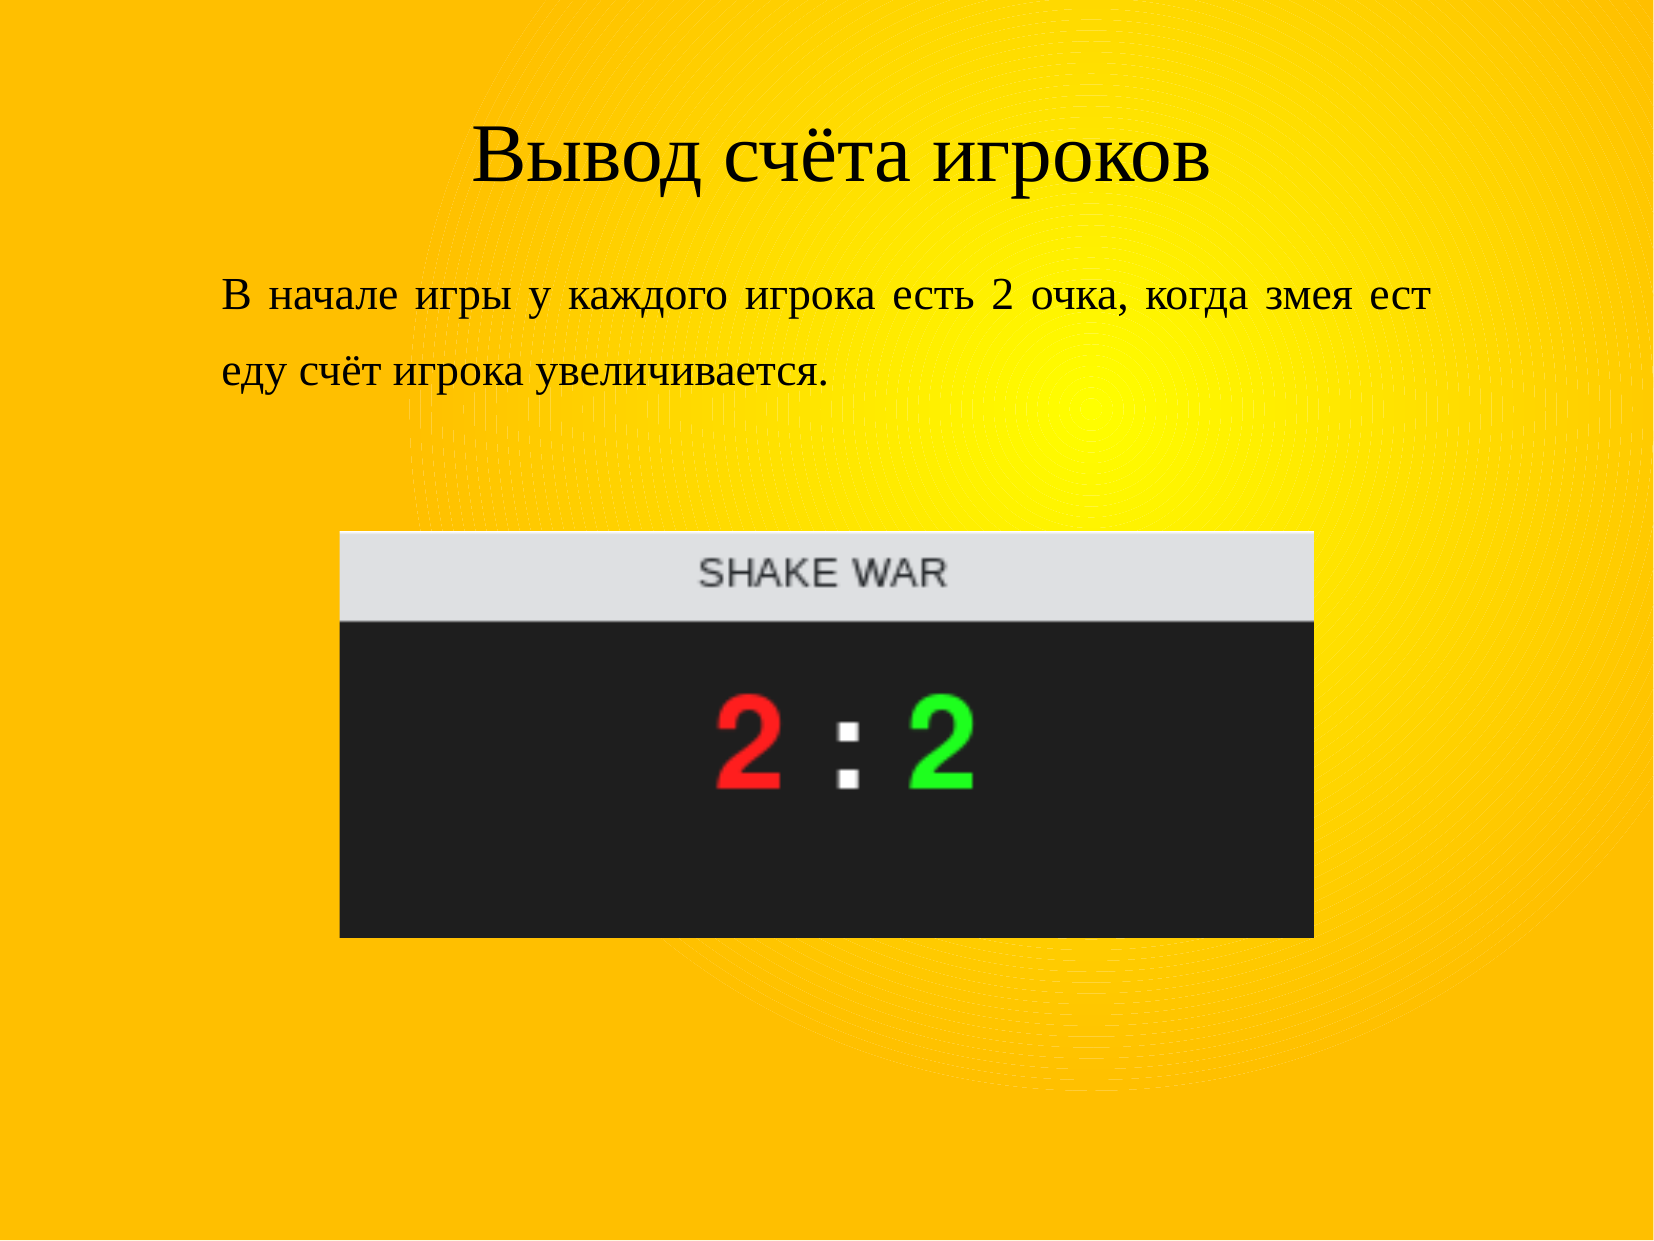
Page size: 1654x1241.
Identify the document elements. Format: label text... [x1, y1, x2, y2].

picture [339, 531, 1314, 938]
title Вывод счёта игроков [82, 49, 1571, 257]
text_box В начале игры у каждого игрока есть 2 очка, когда змея ест еду счёт игрока увеличивается. [206, 236, 1447, 435]
